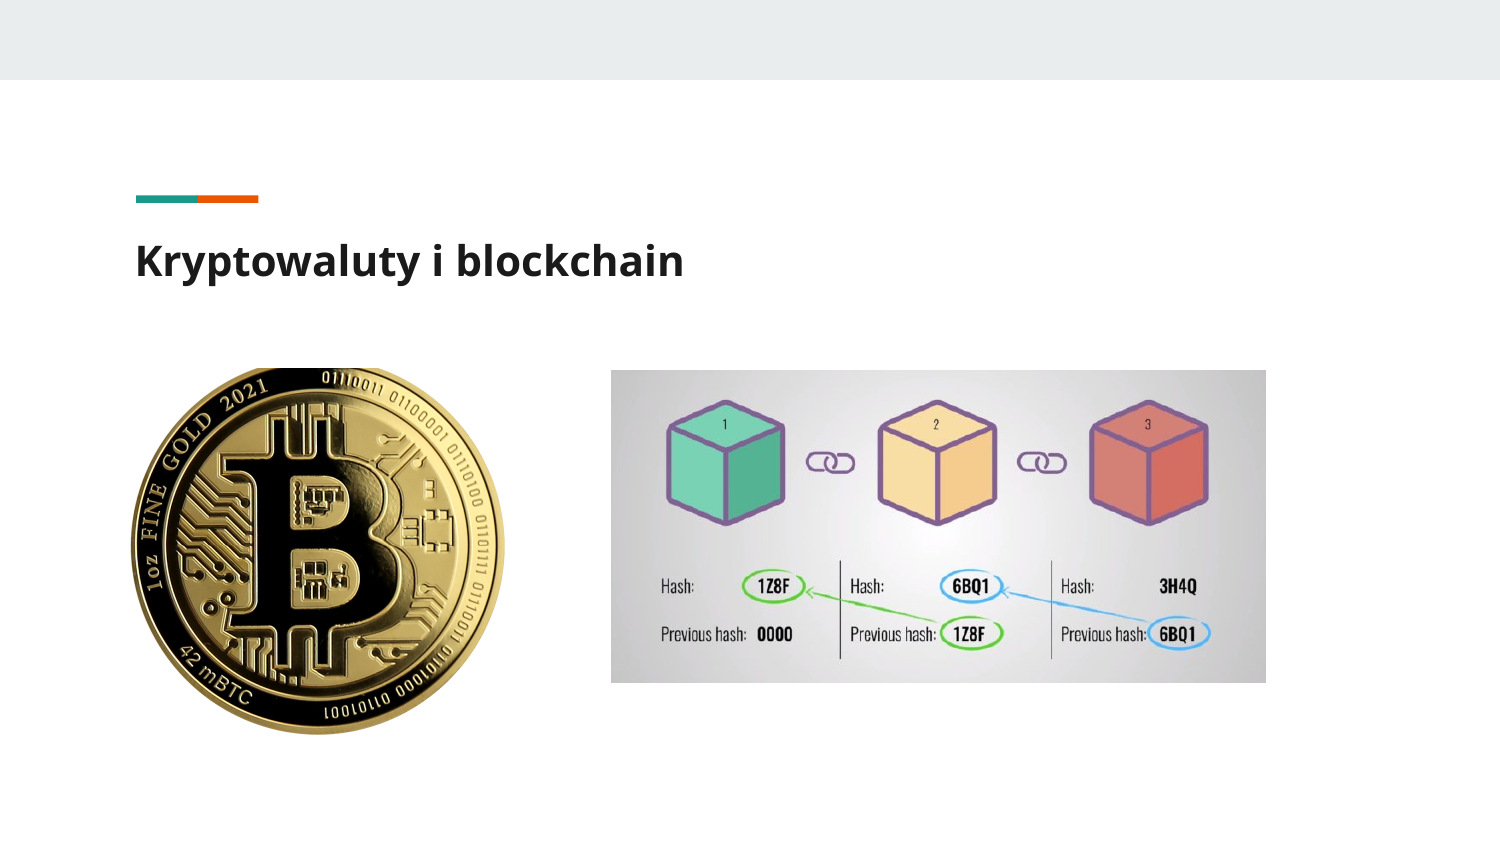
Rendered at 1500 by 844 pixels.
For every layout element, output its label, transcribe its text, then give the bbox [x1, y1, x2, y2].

picture [119, 368, 517, 766]
picture [611, 370, 1266, 683]
title Kryptowaluty i blockchain [119, 216, 1381, 305]
